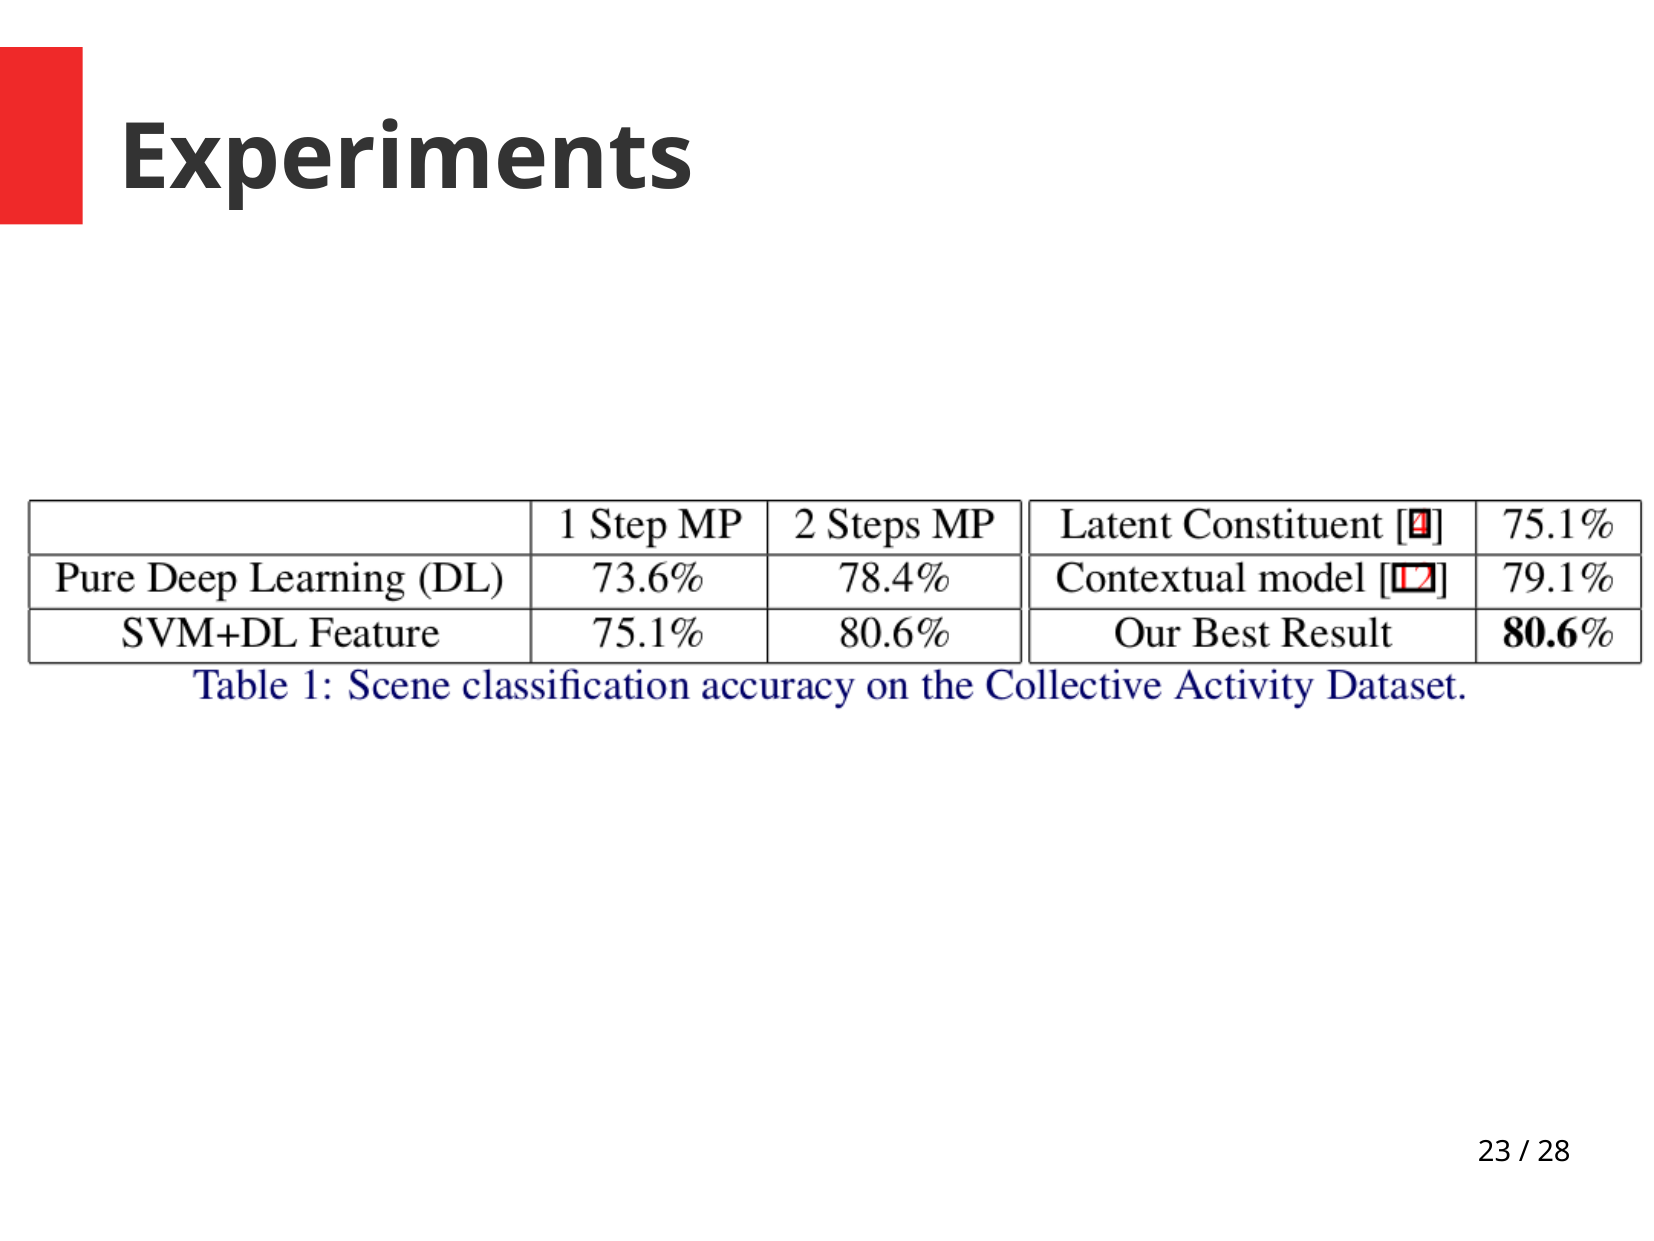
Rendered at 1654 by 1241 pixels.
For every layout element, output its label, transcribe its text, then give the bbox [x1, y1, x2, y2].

picture [8, 477, 1654, 719]
title Experiments [118, 49, 1571, 257]
